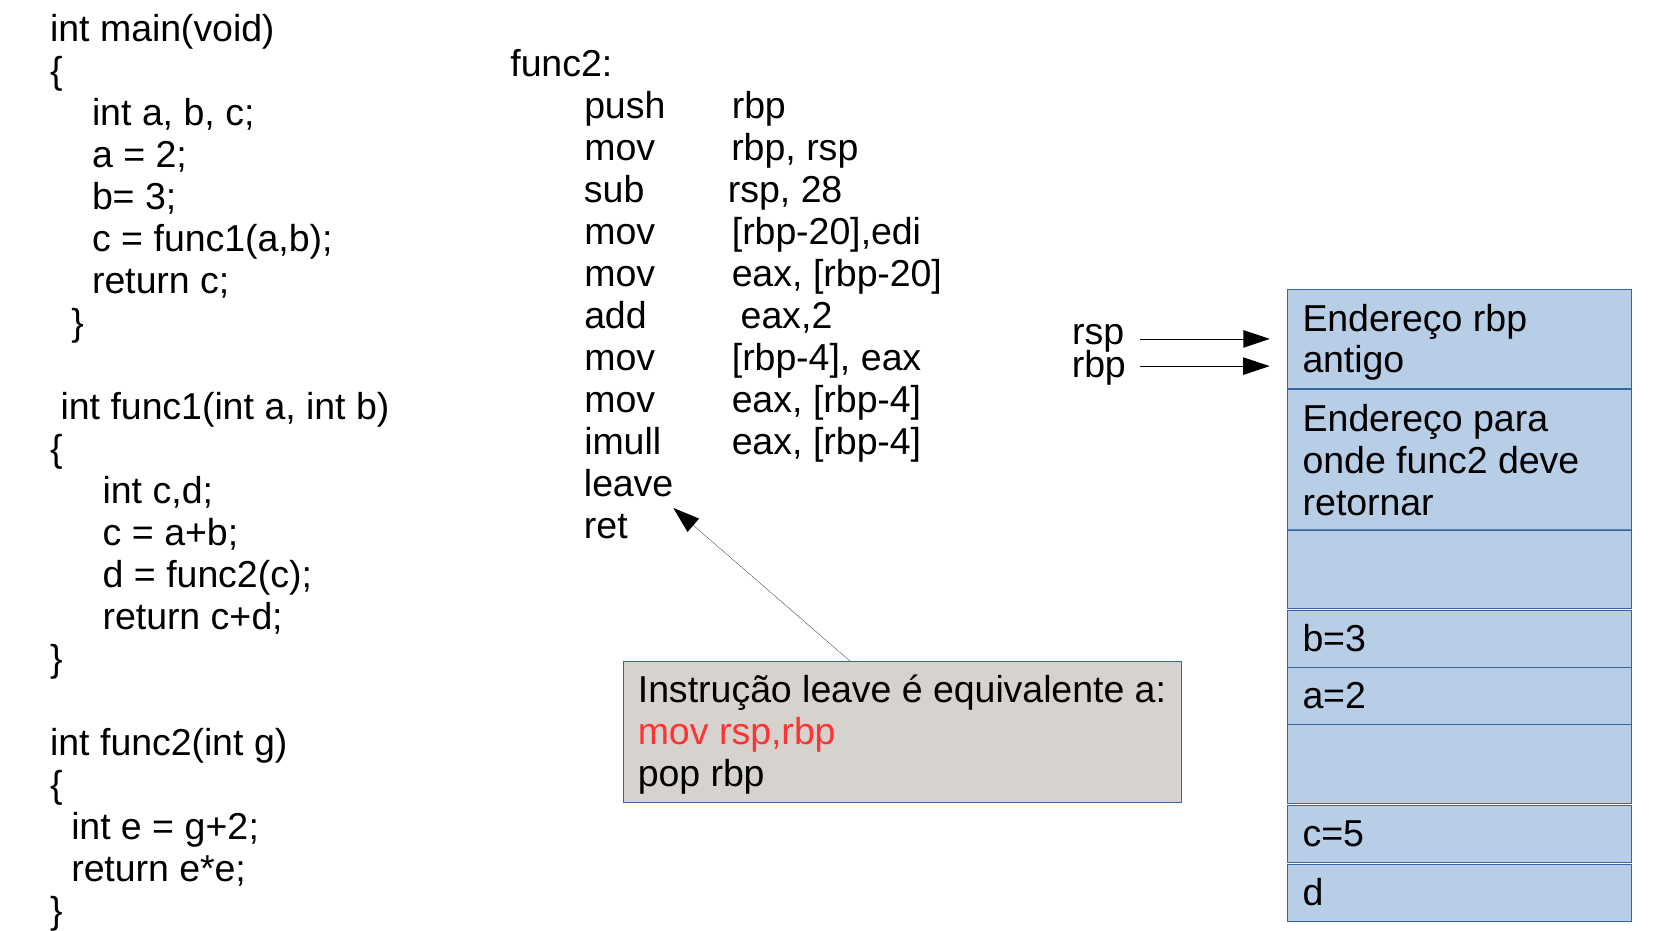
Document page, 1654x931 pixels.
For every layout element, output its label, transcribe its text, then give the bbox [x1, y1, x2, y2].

text_box Instrução leave é equivalente a: mov rsp,rbp pop rbp [623, 661, 1182, 803]
text_box func2: push rbp mov rbp, rsp sub rsp, 28 mov [rbp-20],edi mov eax, [rbp-20] add eax,2 mov [rbp-4], eax mov eax, [rbp-4] imull eax, [rbp-4] leave ret [495, 35, 1028, 807]
text_box c=5 [1287, 805, 1632, 863]
text_box int main(void) { int a, b, c; a = 2; b= 3; c = func1(a,b); return c; } int func1(int a, int b) { int c,d; c = a+b; d = func2(c); return c+d; } int func2(int g) { int e = g+2; return e*e; } [35, 0, 449, 931]
text_box b=3 [1287, 610, 1632, 668]
text_box rbp [1057, 340, 1141, 393]
text_box rsp [1057, 303, 1139, 361]
text_box [1287, 725, 1632, 804]
text_box Endereço para onde func2 deve retornar [1287, 389, 1632, 531]
text_box d [1287, 864, 1632, 922]
text_box Endereço rbp antigo [1287, 289, 1632, 389]
text_box a=2 [1287, 668, 1632, 725]
text_box [1287, 531, 1632, 609]
